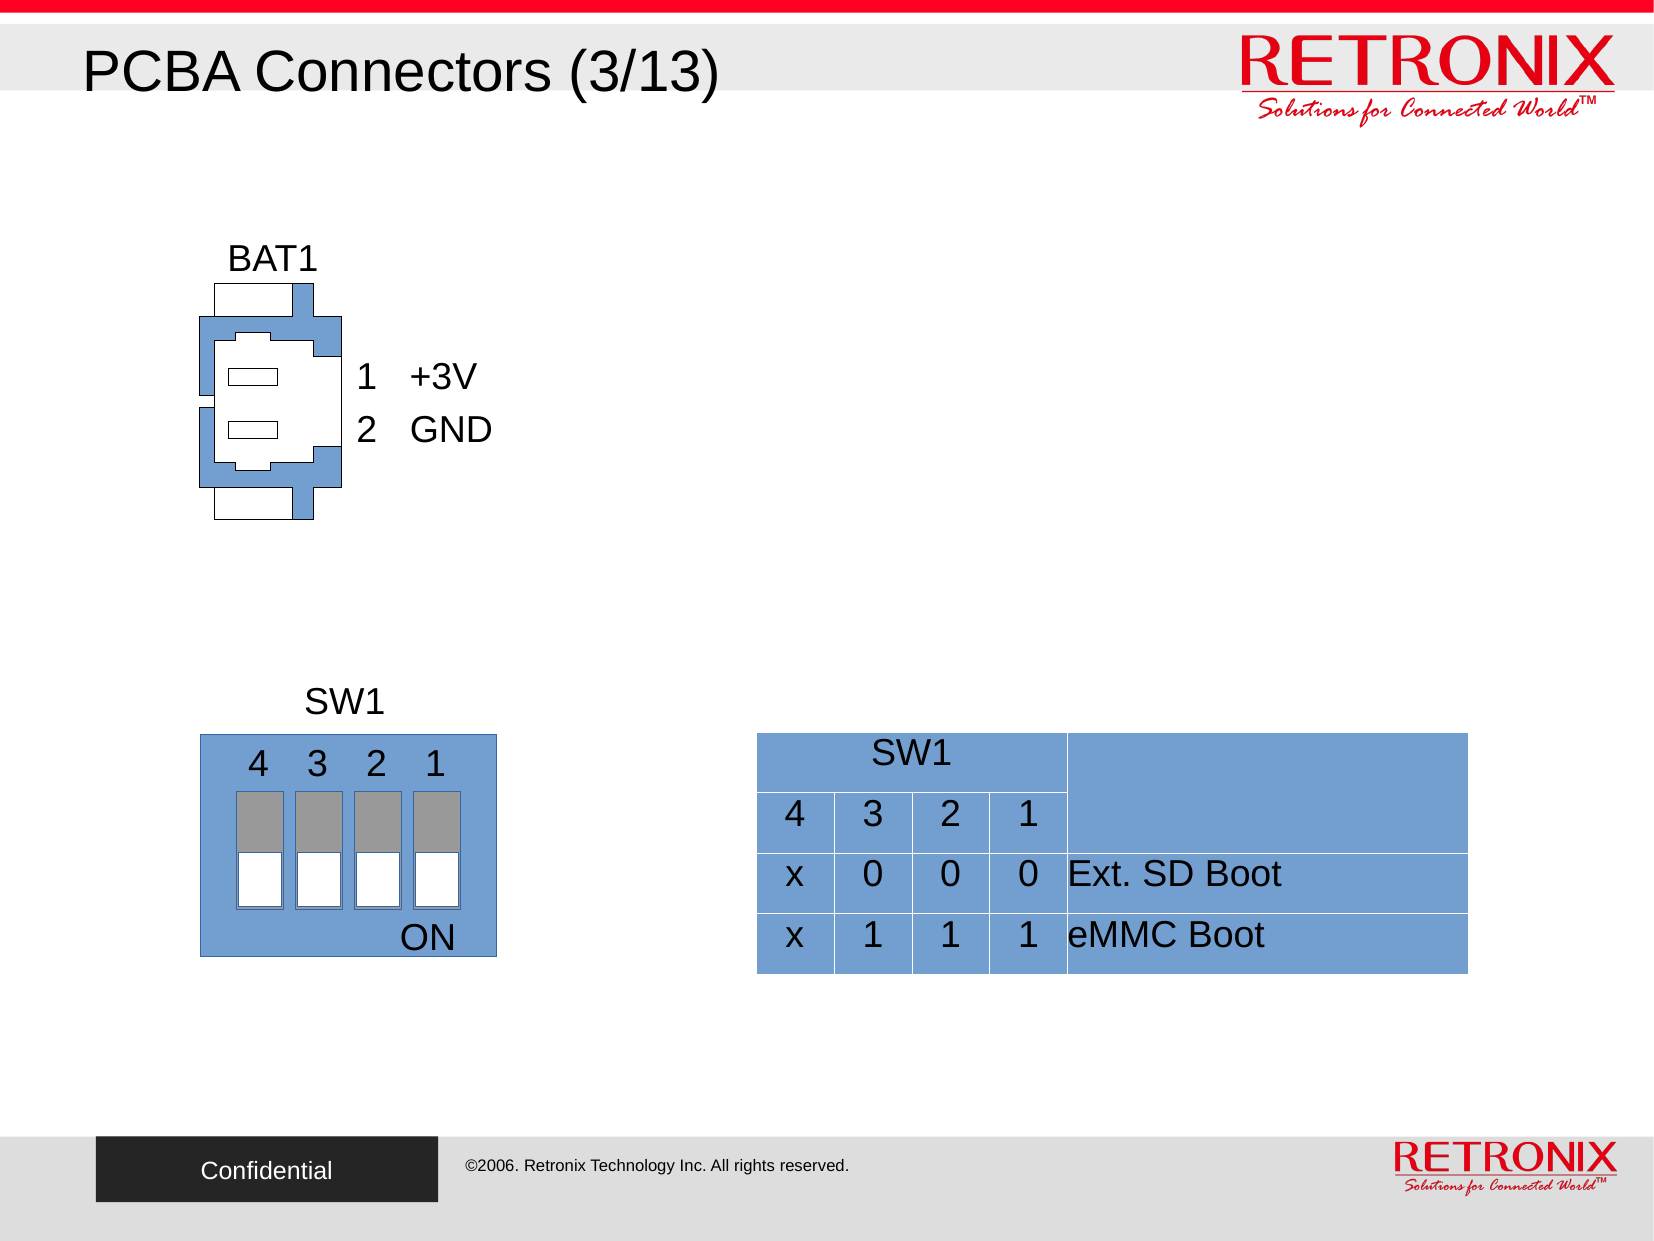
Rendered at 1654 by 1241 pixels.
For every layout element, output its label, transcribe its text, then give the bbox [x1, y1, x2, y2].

text_box 4 [233, 734, 284, 792]
text_box ON [385, 909, 473, 967]
text_box SW1 [289, 673, 401, 731]
text_box [199, 283, 342, 520]
table_header SW1 [757, 733, 1067, 792]
table_cell 0 [835, 854, 912, 913]
table_cell Ext. SD Boot [1068, 854, 1468, 913]
text_box [200, 734, 497, 957]
table_cell 0 [913, 854, 989, 913]
text_box +3V [394, 348, 493, 401]
table_cell 1 [913, 914, 989, 974]
table_cell 1 [835, 914, 912, 974]
table_cell 3 [835, 793, 912, 853]
picture [1391, 1139, 1621, 1198]
text_box BAT1 [212, 230, 334, 288]
text_box 2 [351, 734, 402, 792]
table_cell 4 [757, 793, 834, 853]
text_box 1 [342, 348, 393, 401]
table_cell eMMC Boot [1068, 914, 1468, 974]
table_cell 1 [990, 793, 1067, 853]
table_cell 0 [990, 854, 1067, 913]
text_box 2 [342, 401, 393, 459]
table_cell 2 [913, 793, 989, 853]
text_box 1 [410, 734, 461, 792]
title PCBA Connectors (3/13) [82, 23, 1205, 119]
table_cell x [757, 914, 834, 974]
table_header [1068, 733, 1468, 853]
table_cell 1 [990, 914, 1067, 974]
text_box GND [394, 401, 508, 459]
table_cell x [757, 854, 834, 913]
picture [1235, 31, 1621, 130]
text_box 3 [292, 734, 343, 792]
